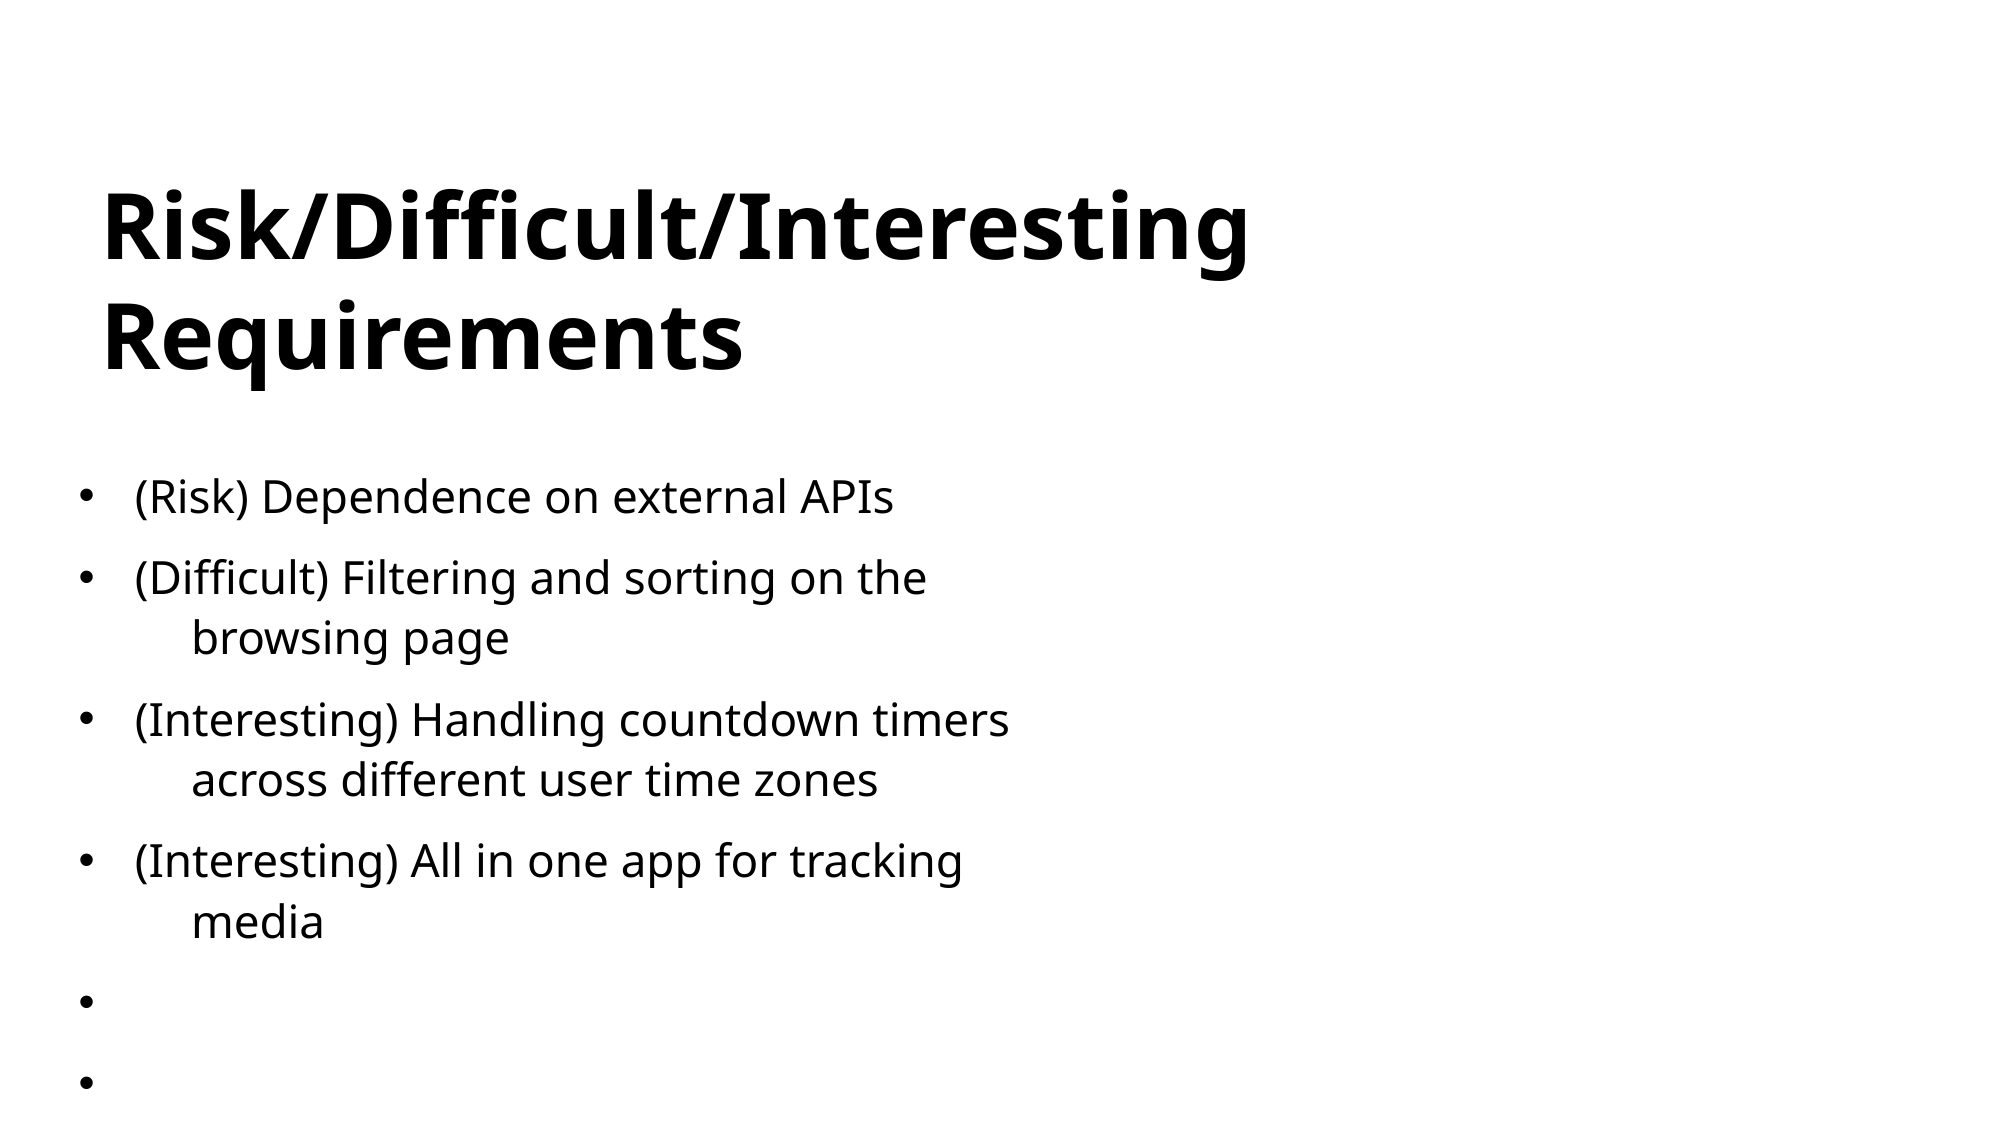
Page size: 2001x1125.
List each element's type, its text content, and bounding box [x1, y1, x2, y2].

title Risk/Difficult/Interesting Requirements [85, 160, 1326, 564]
list (Risk) Dependence on external APIs (Difficult) Filtering and sorting on the browsing page (Interesting) Handling countdown timers across different user time zones (Interesting) All in one app for tracking media [63, 454, 1051, 983]
